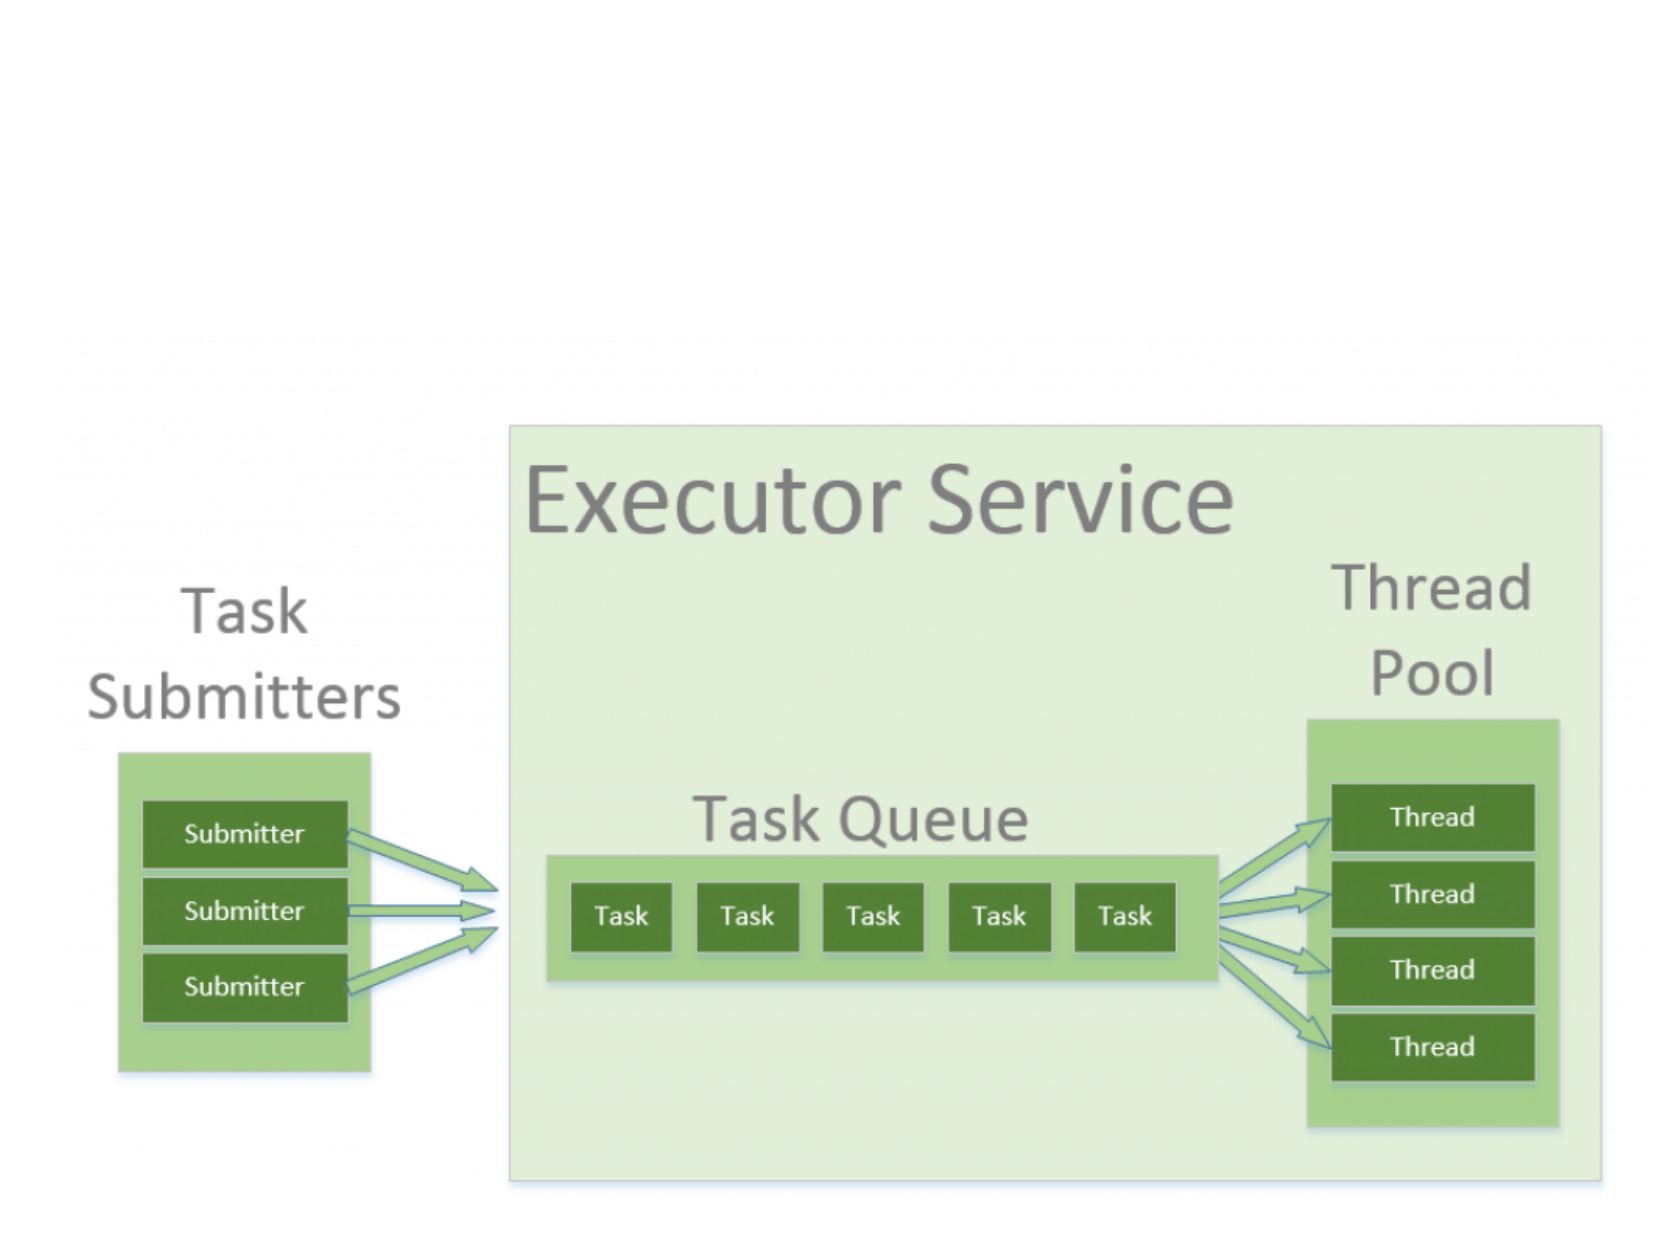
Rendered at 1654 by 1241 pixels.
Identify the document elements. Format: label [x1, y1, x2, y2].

picture [56, 333, 1651, 1224]
